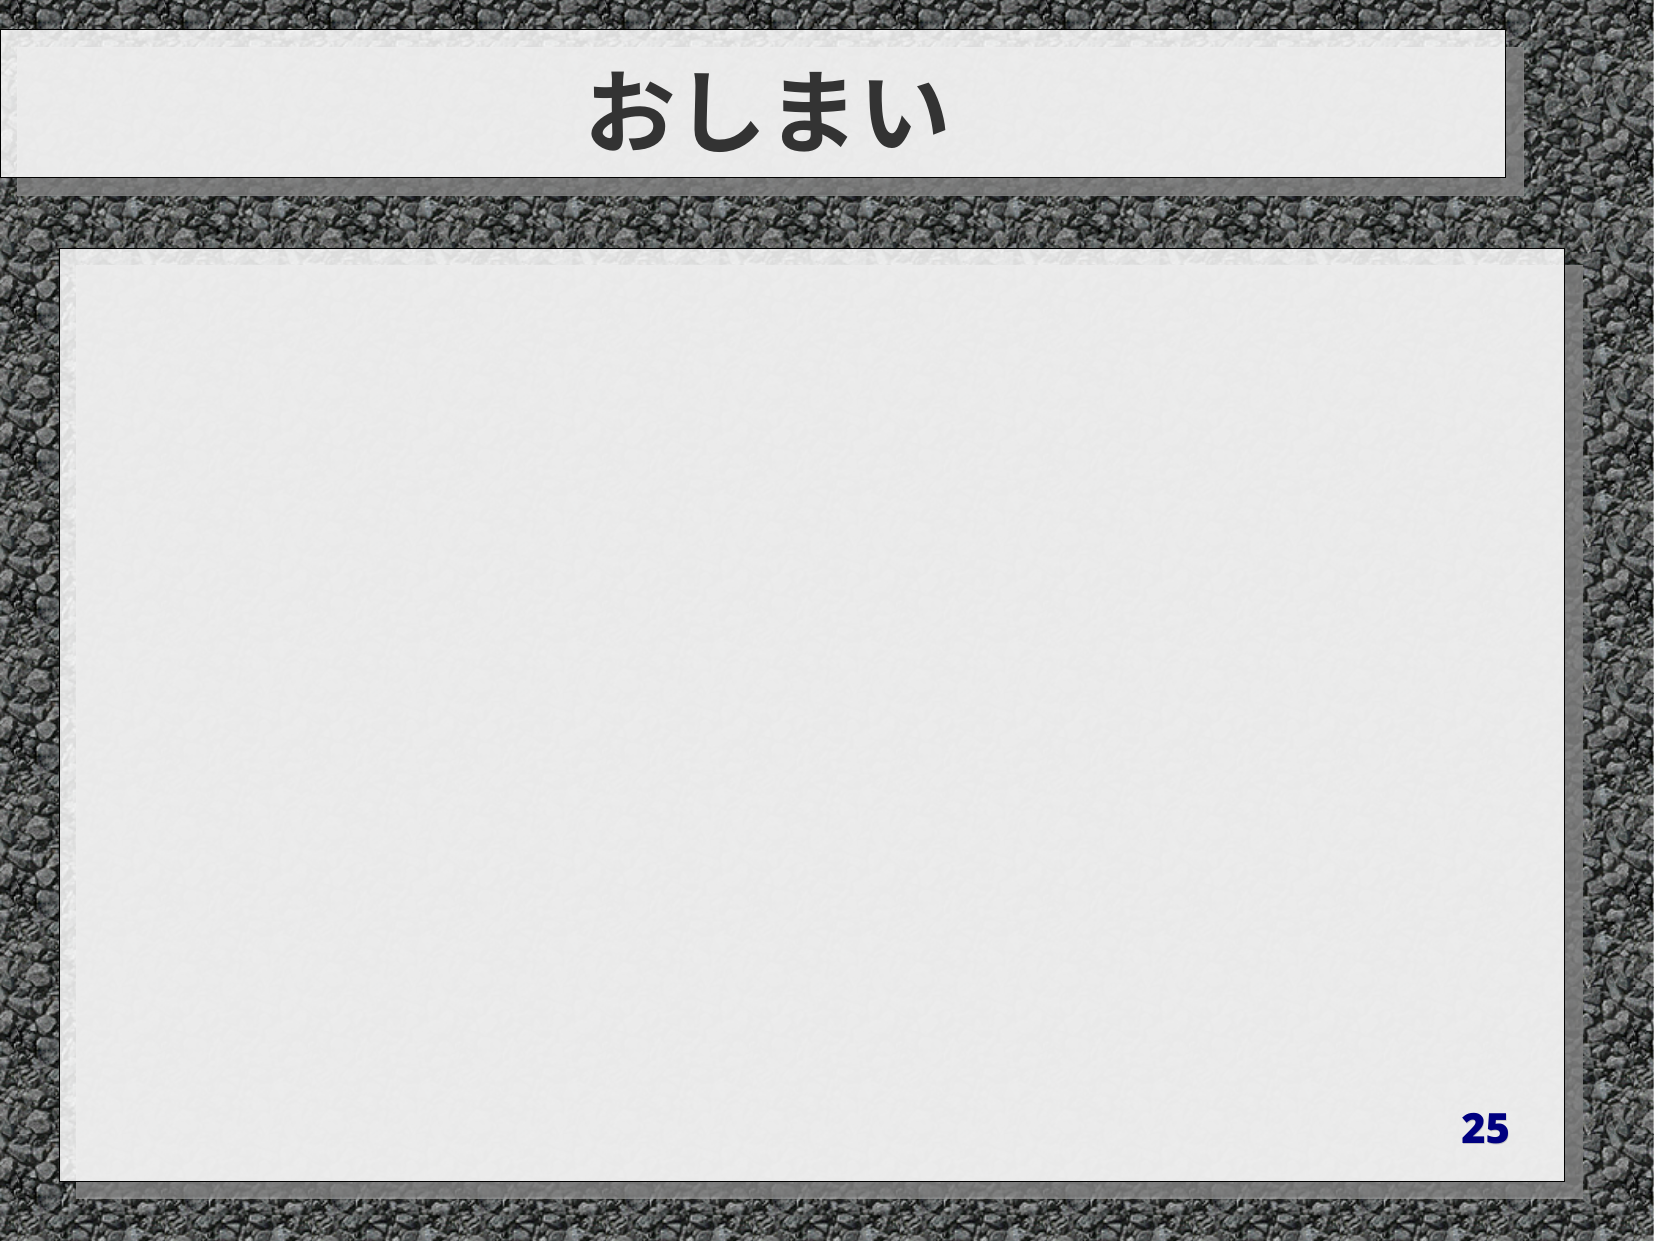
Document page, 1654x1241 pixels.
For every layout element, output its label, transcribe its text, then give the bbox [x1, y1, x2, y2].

picture [0, 0, 1654, 1241]
title おしまい [29, 37, 1506, 176]
